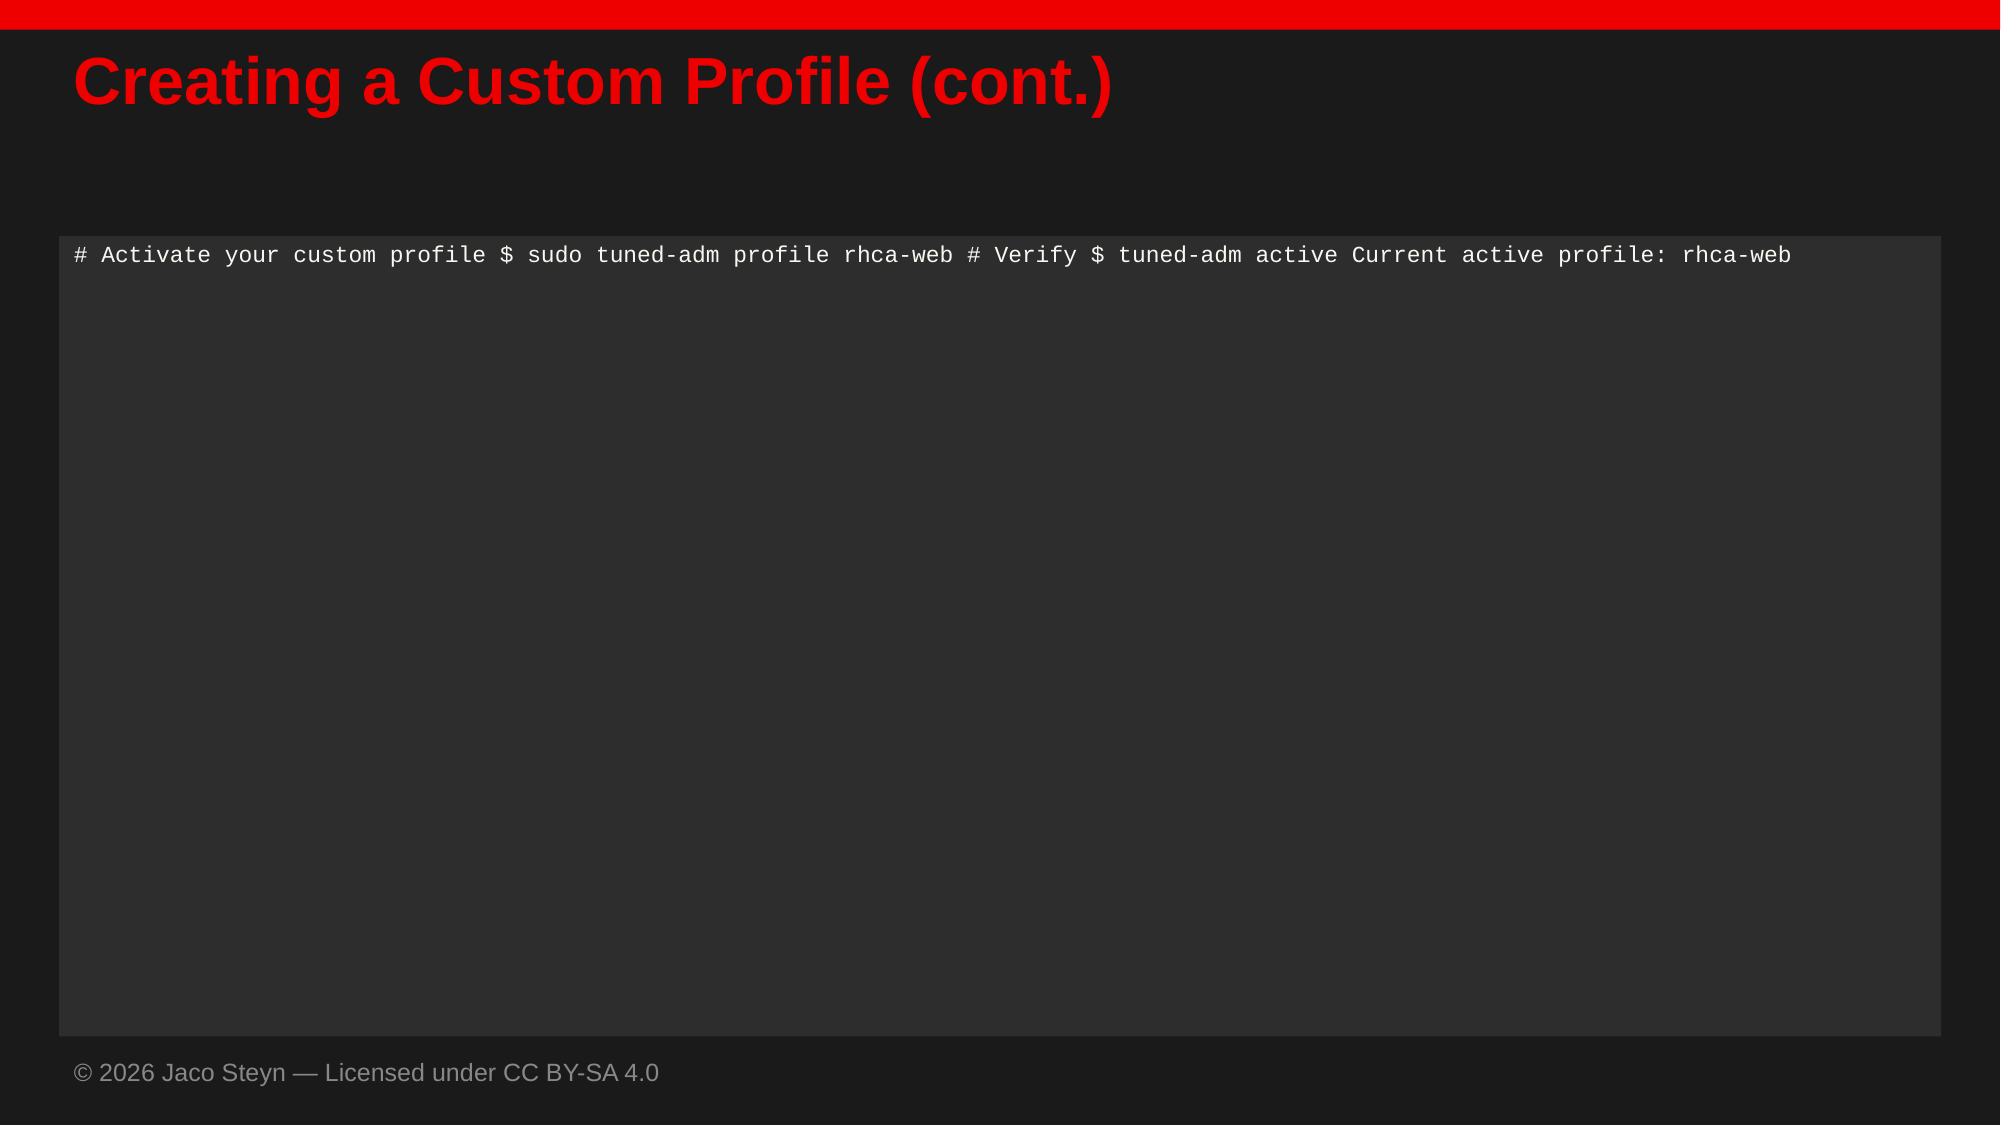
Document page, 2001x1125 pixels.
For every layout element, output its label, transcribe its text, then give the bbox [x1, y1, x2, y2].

text_box Creating a Custom Profile (cont.) [59, 36, 1942, 208]
text_box [0, 0, 2001, 30]
text_box # Activate your custom profile $ sudo tuned-adm profile rhca-web # Verify $ tuned-adm active Current active profile: rhca-web [59, 236, 1942, 1037]
text_box © 2026 Jaco Steyn — Licensed under CC BY-SA 4.0 [59, 1051, 1942, 1093]
